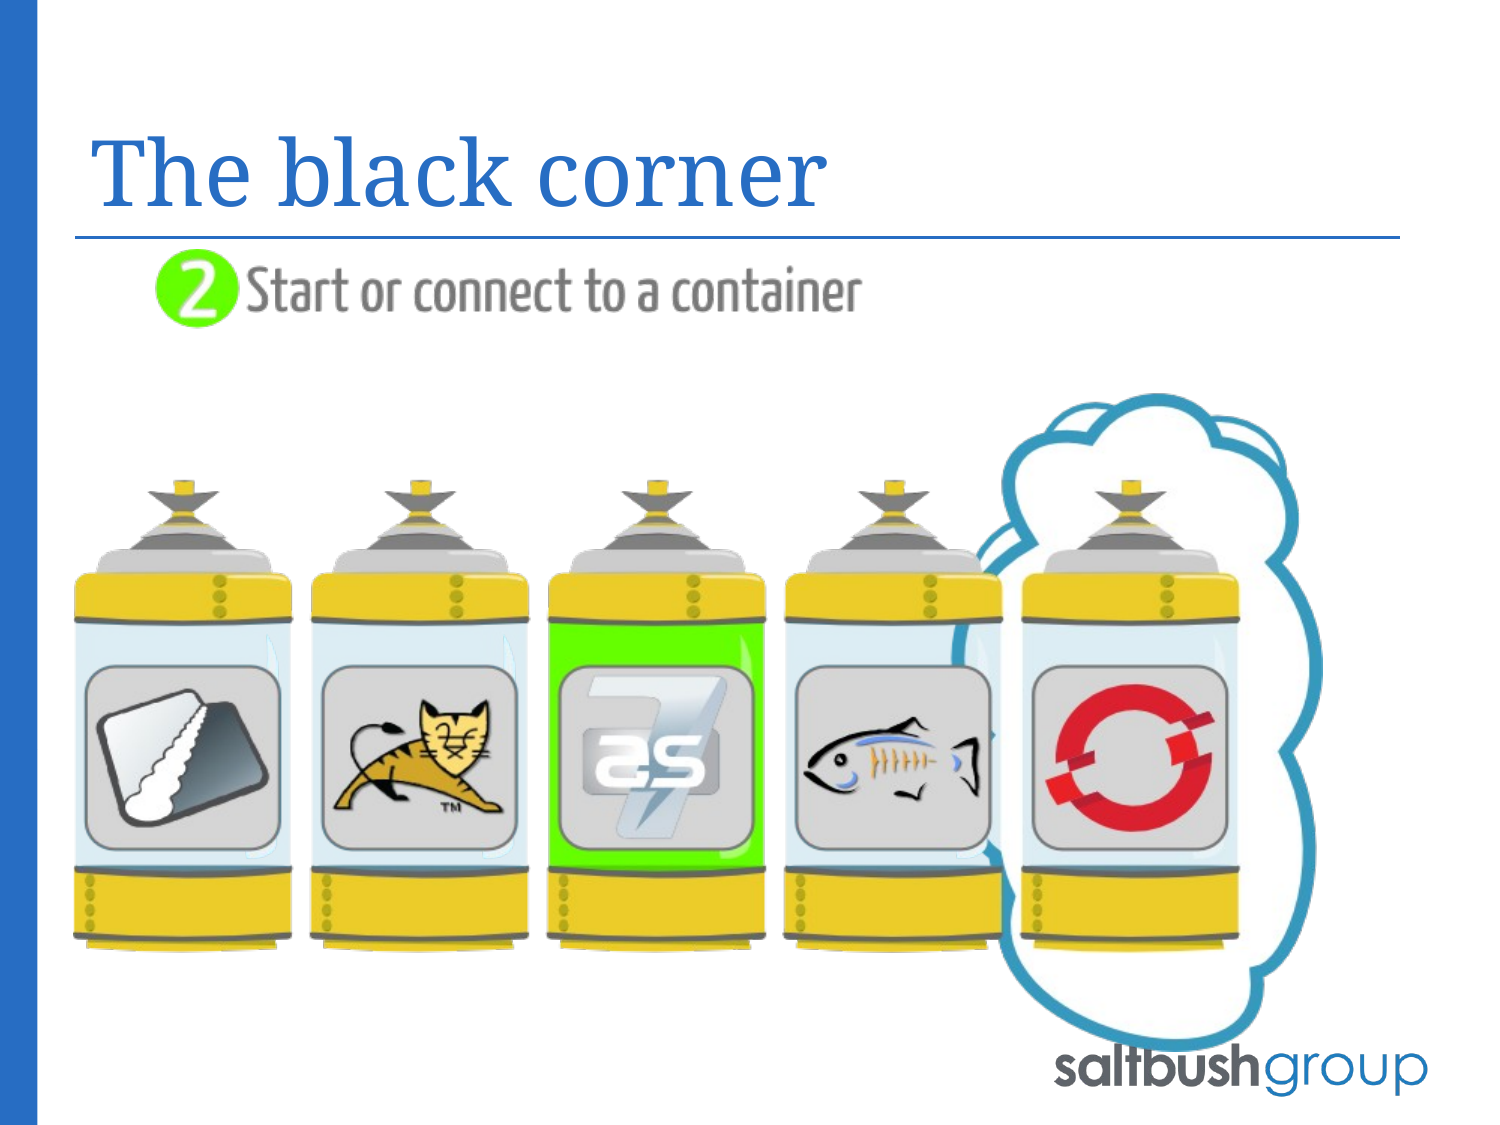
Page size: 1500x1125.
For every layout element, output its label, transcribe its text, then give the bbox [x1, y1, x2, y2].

picture [73, 249, 1430, 1102]
title The black corner [75, 45, 1430, 233]
